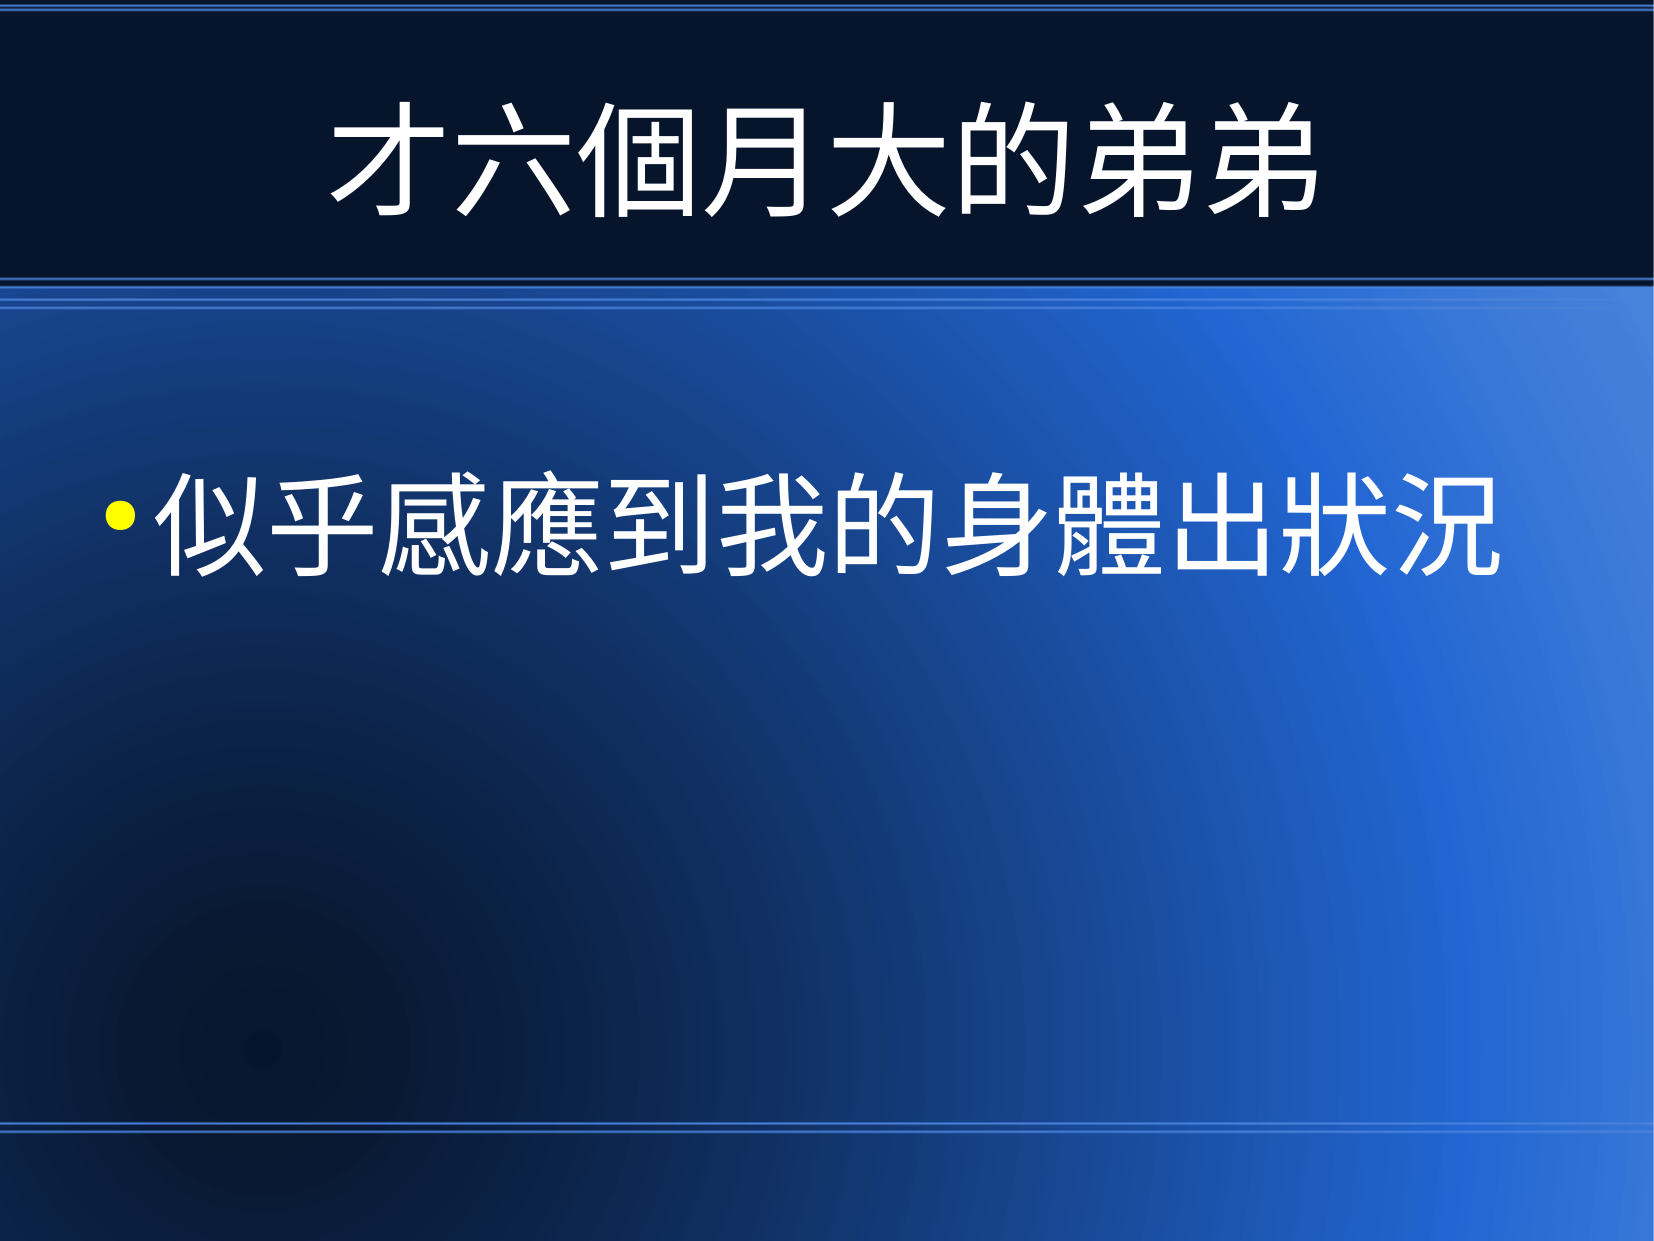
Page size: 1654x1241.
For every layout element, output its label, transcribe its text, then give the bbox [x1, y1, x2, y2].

list 似乎感應到我的身體出狀況 [82, 355, 1571, 1241]
title 才六個月大的弟弟 [82, 49, 1571, 257]
picture [0, 0, 1654, 1241]
